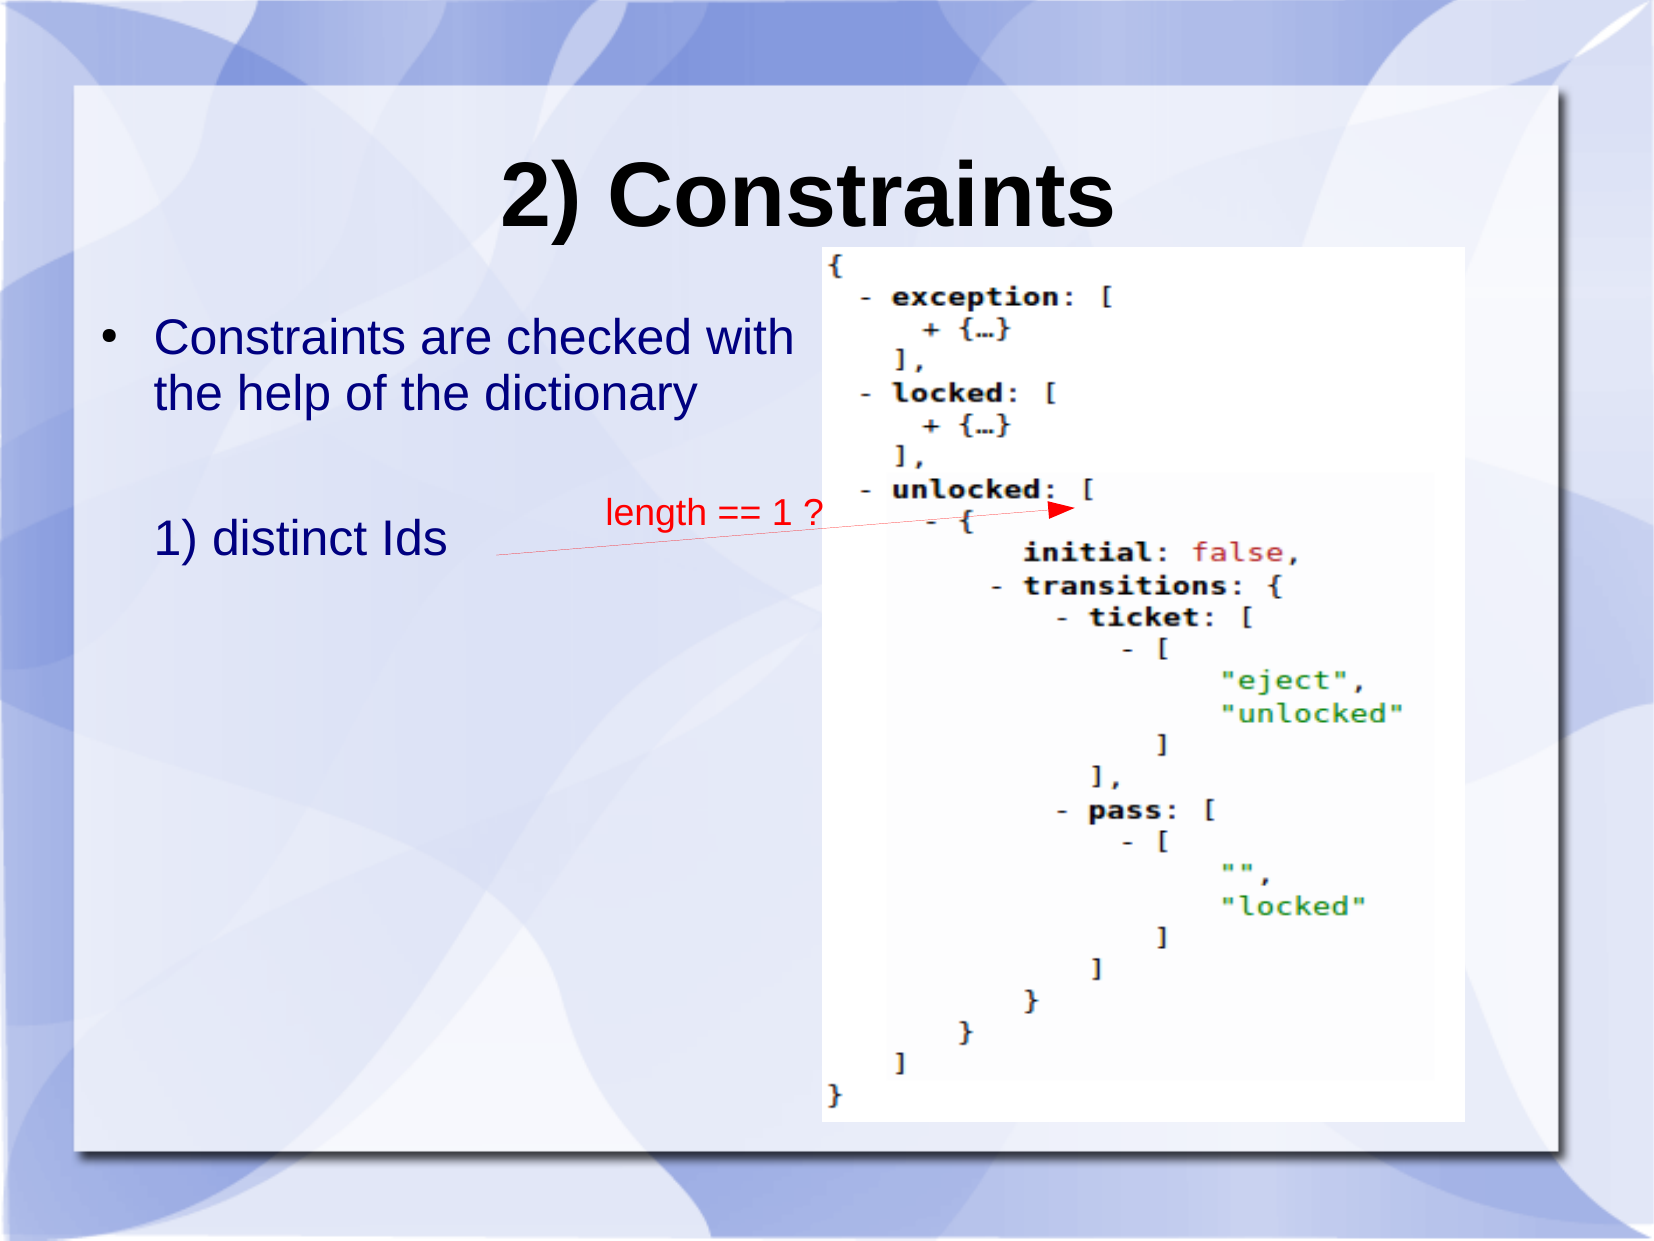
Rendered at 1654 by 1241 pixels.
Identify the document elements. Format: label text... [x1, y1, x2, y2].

picture [0, 0, 1654, 1241]
list Constraints are checked with the help of the dictionary [82, 224, 839, 745]
title 2) Constraints [82, 90, 1536, 298]
